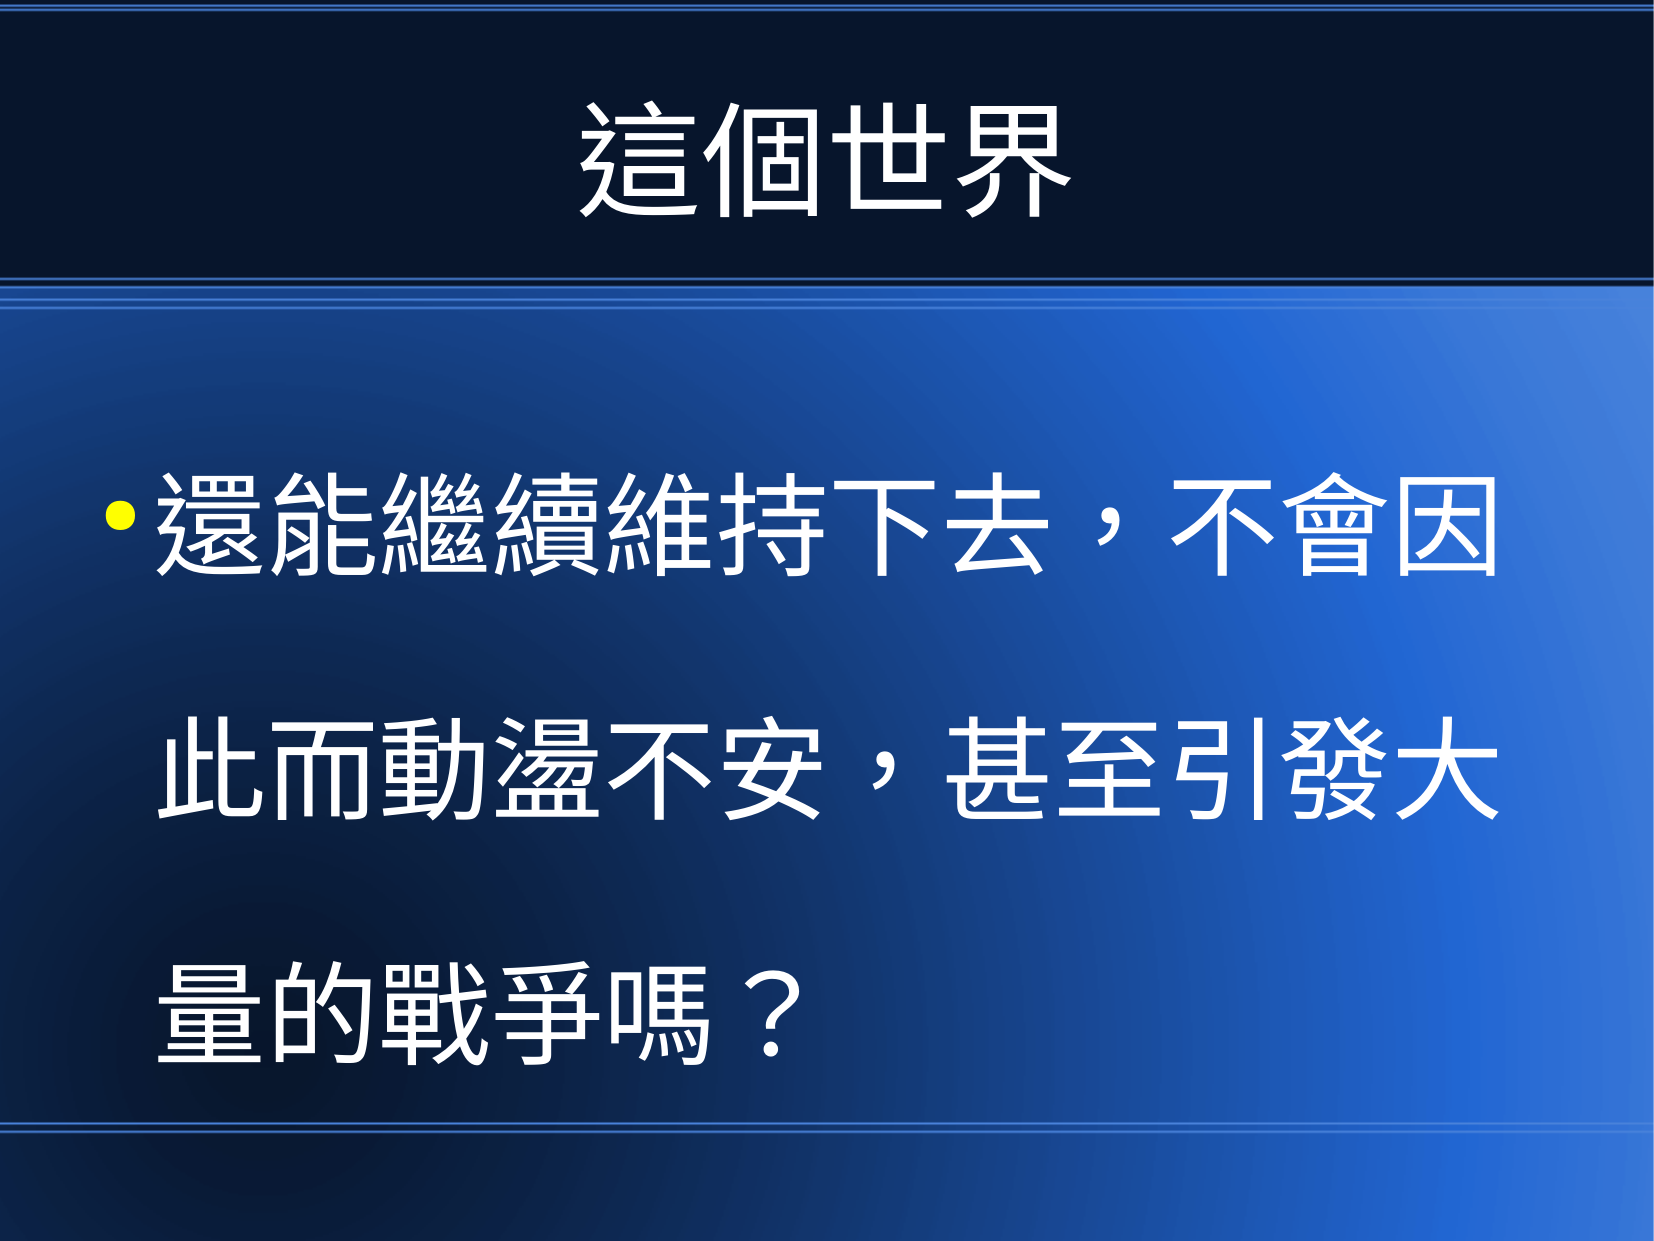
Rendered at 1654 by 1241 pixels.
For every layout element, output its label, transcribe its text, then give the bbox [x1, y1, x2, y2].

picture [0, 0, 1654, 1241]
list 還能繼續維持下去，不會因此而動盪不安，甚至引發大量的戰爭嗎？ [82, 355, 1571, 1241]
title 這個世界 [82, 49, 1571, 257]
